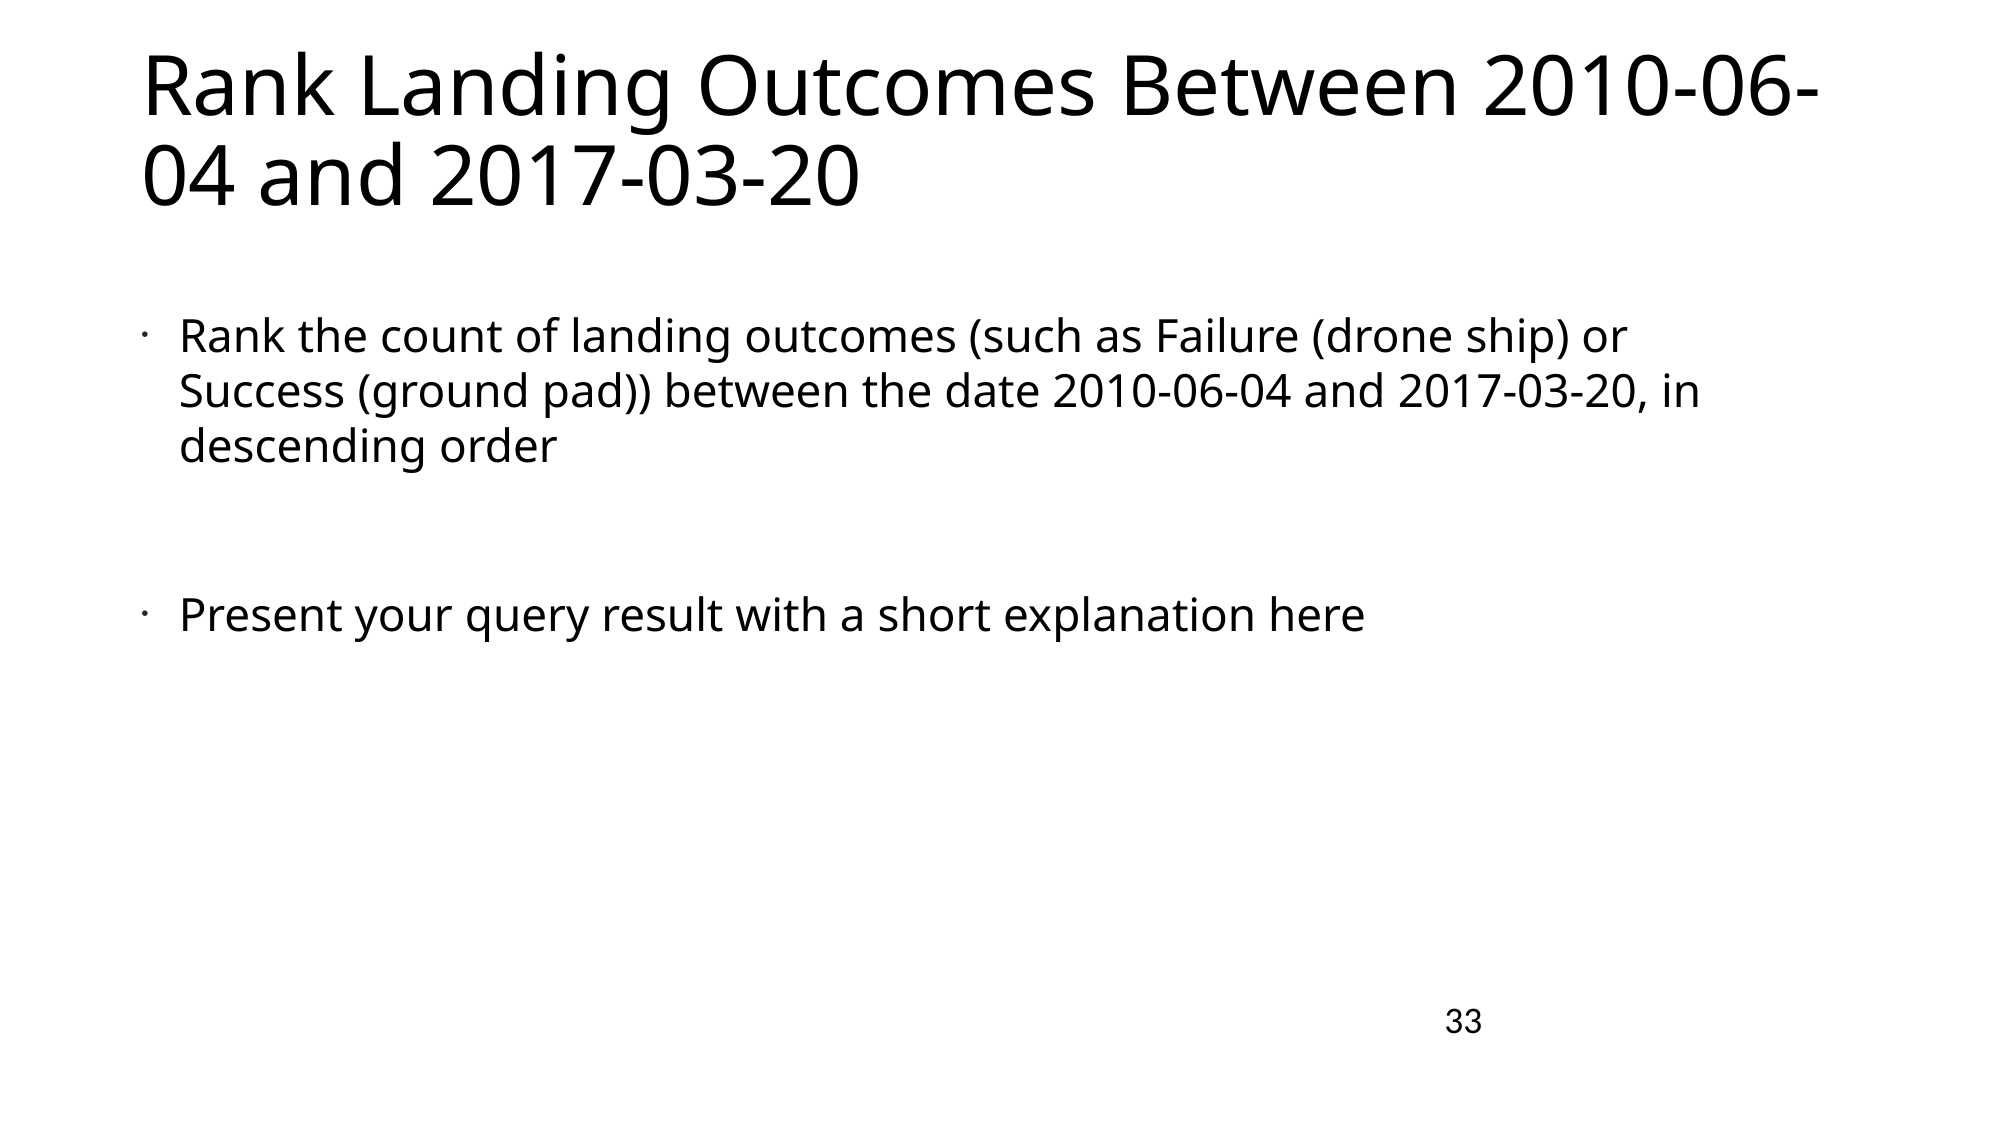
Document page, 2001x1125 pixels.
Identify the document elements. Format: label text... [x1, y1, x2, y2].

slide_number <szám> [1429, 988, 1880, 1055]
list Rank the count of landing outcomes (such as Failure (drone ship) or Success (ground pad)) between the date 2010-06-04 and 2017-03-20, in descending order Present your query result with a short explanation here [126, 299, 1725, 1014]
text_box Rank Landing Outcomes Between 2010-06-04 and 2017-03-20 [126, 88, 1852, 179]
